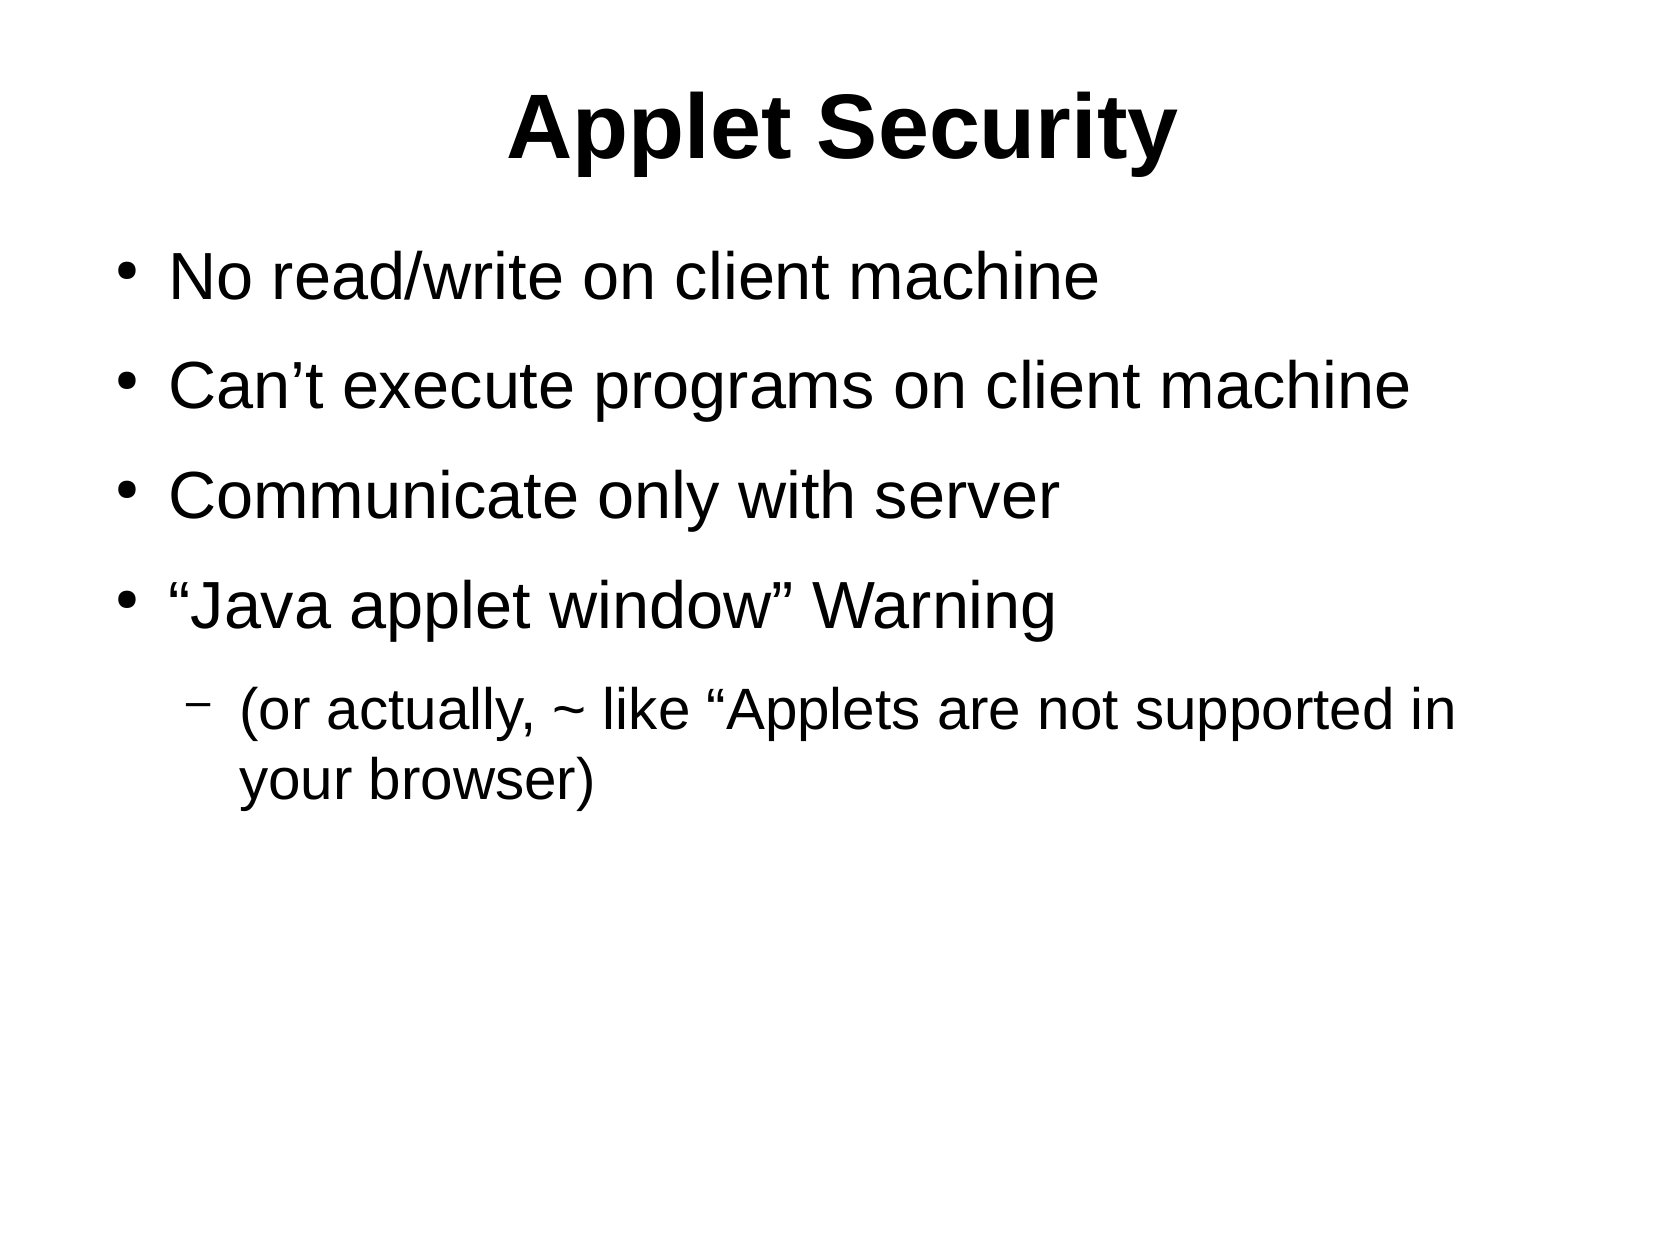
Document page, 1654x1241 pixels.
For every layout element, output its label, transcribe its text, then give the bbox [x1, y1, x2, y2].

list No read/write on client machine Can’t execute programs on client machine Communicate only with server “Java applet window” Warning (or actually, ~ like “Applets are not supported in your browser) [82, 225, 1538, 1186]
title Applet Security [82, 49, 1571, 196]
